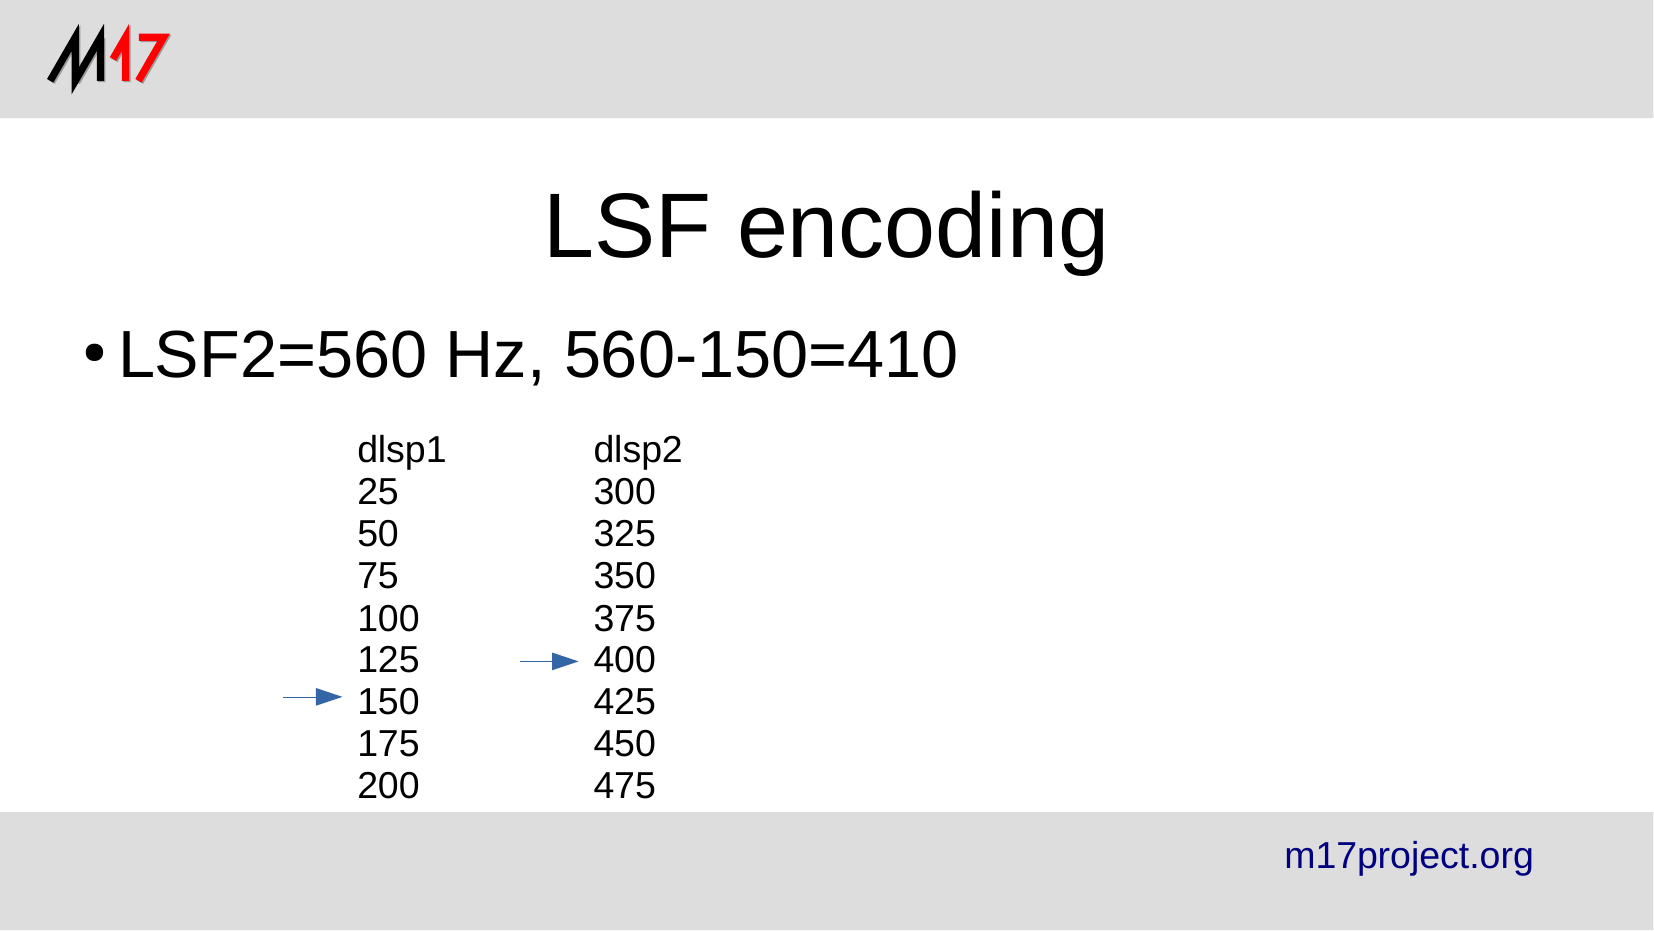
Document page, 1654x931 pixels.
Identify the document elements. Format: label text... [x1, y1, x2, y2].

subtitle LSF2=560 Hz, 560-150=410 [82, 316, 1571, 812]
picture [39, 16, 178, 102]
text_box dlsp1 25 50 75 100 125 150 175 200 [342, 421, 491, 916]
text_box [0, 812, 1654, 931]
text_box dlsp2 300 325 350 375 400 425 450 475 [578, 421, 727, 916]
text_box [0, 0, 1654, 119]
text_box m17project.org [1269, 826, 1654, 897]
title LSF encoding [82, 147, 1571, 303]
